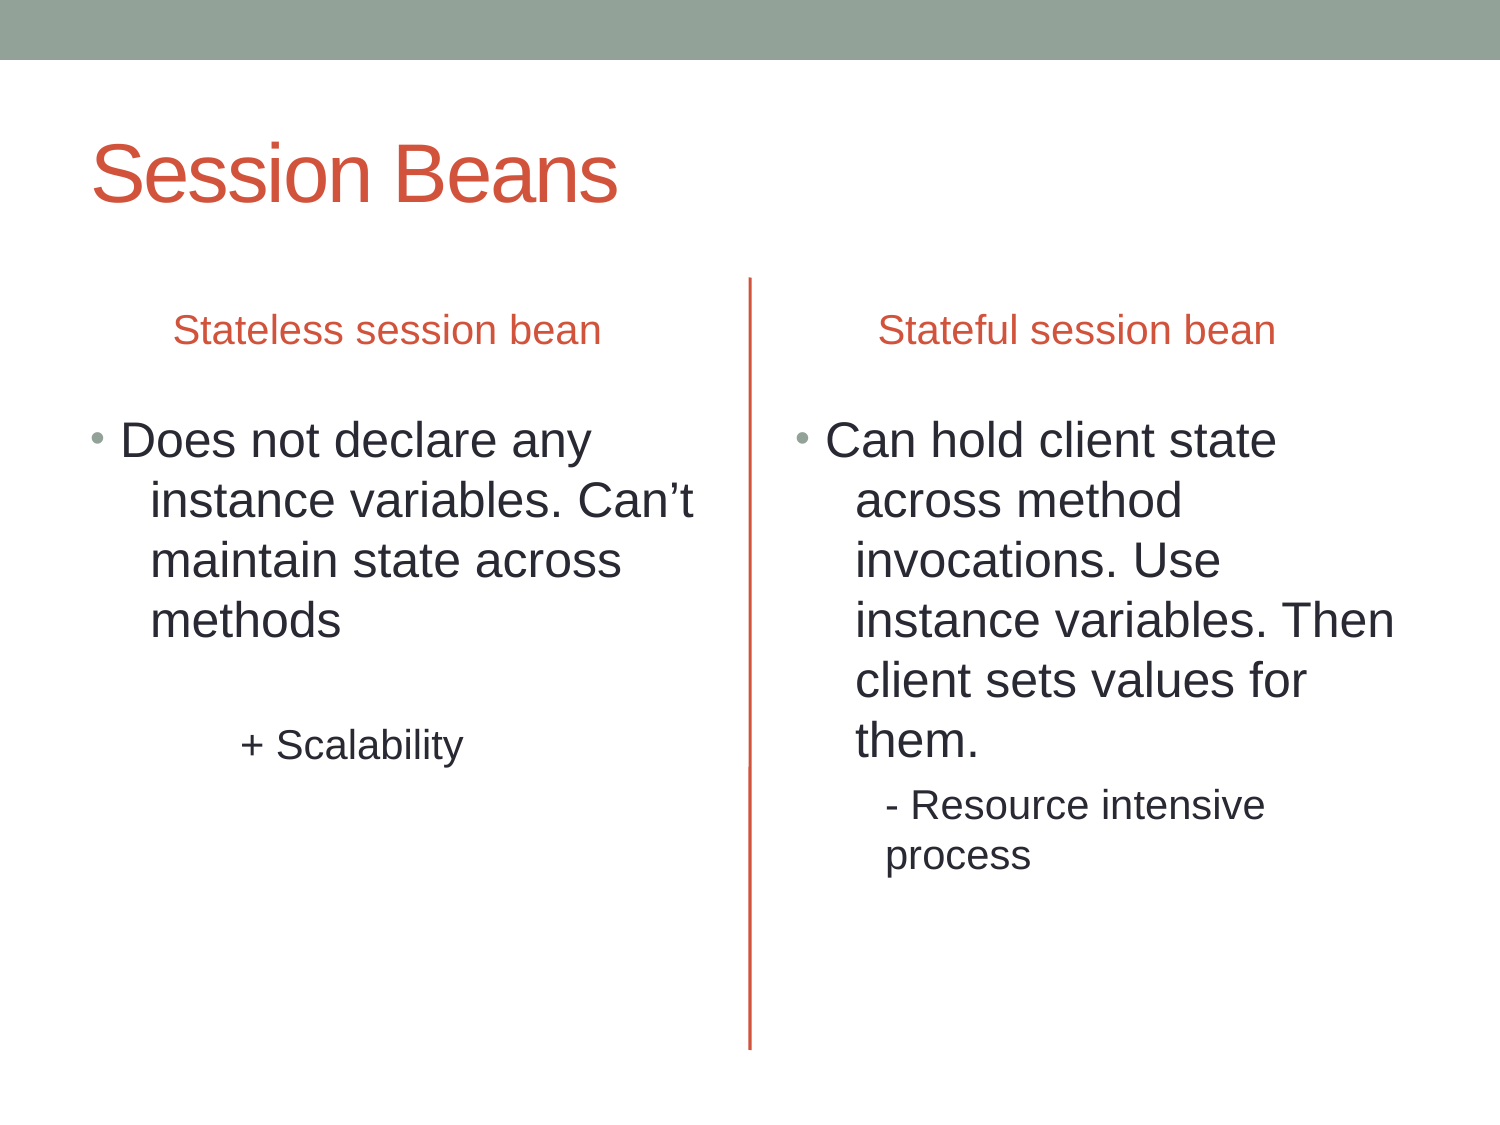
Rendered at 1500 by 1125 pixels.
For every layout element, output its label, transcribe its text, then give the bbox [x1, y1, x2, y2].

list Can hold client state across method invocations. Use instance variables. Then client sets values for them. - Resource intensive process [780, 399, 1426, 1049]
list Does not declare any instance variables. Can’t maintain state across methods + Scalability [75, 399, 721, 1049]
list Stateful session bean [780, 275, 1426, 380]
title Session Beans [75, 87, 1426, 251]
list Stateless session bean [75, 275, 721, 380]
